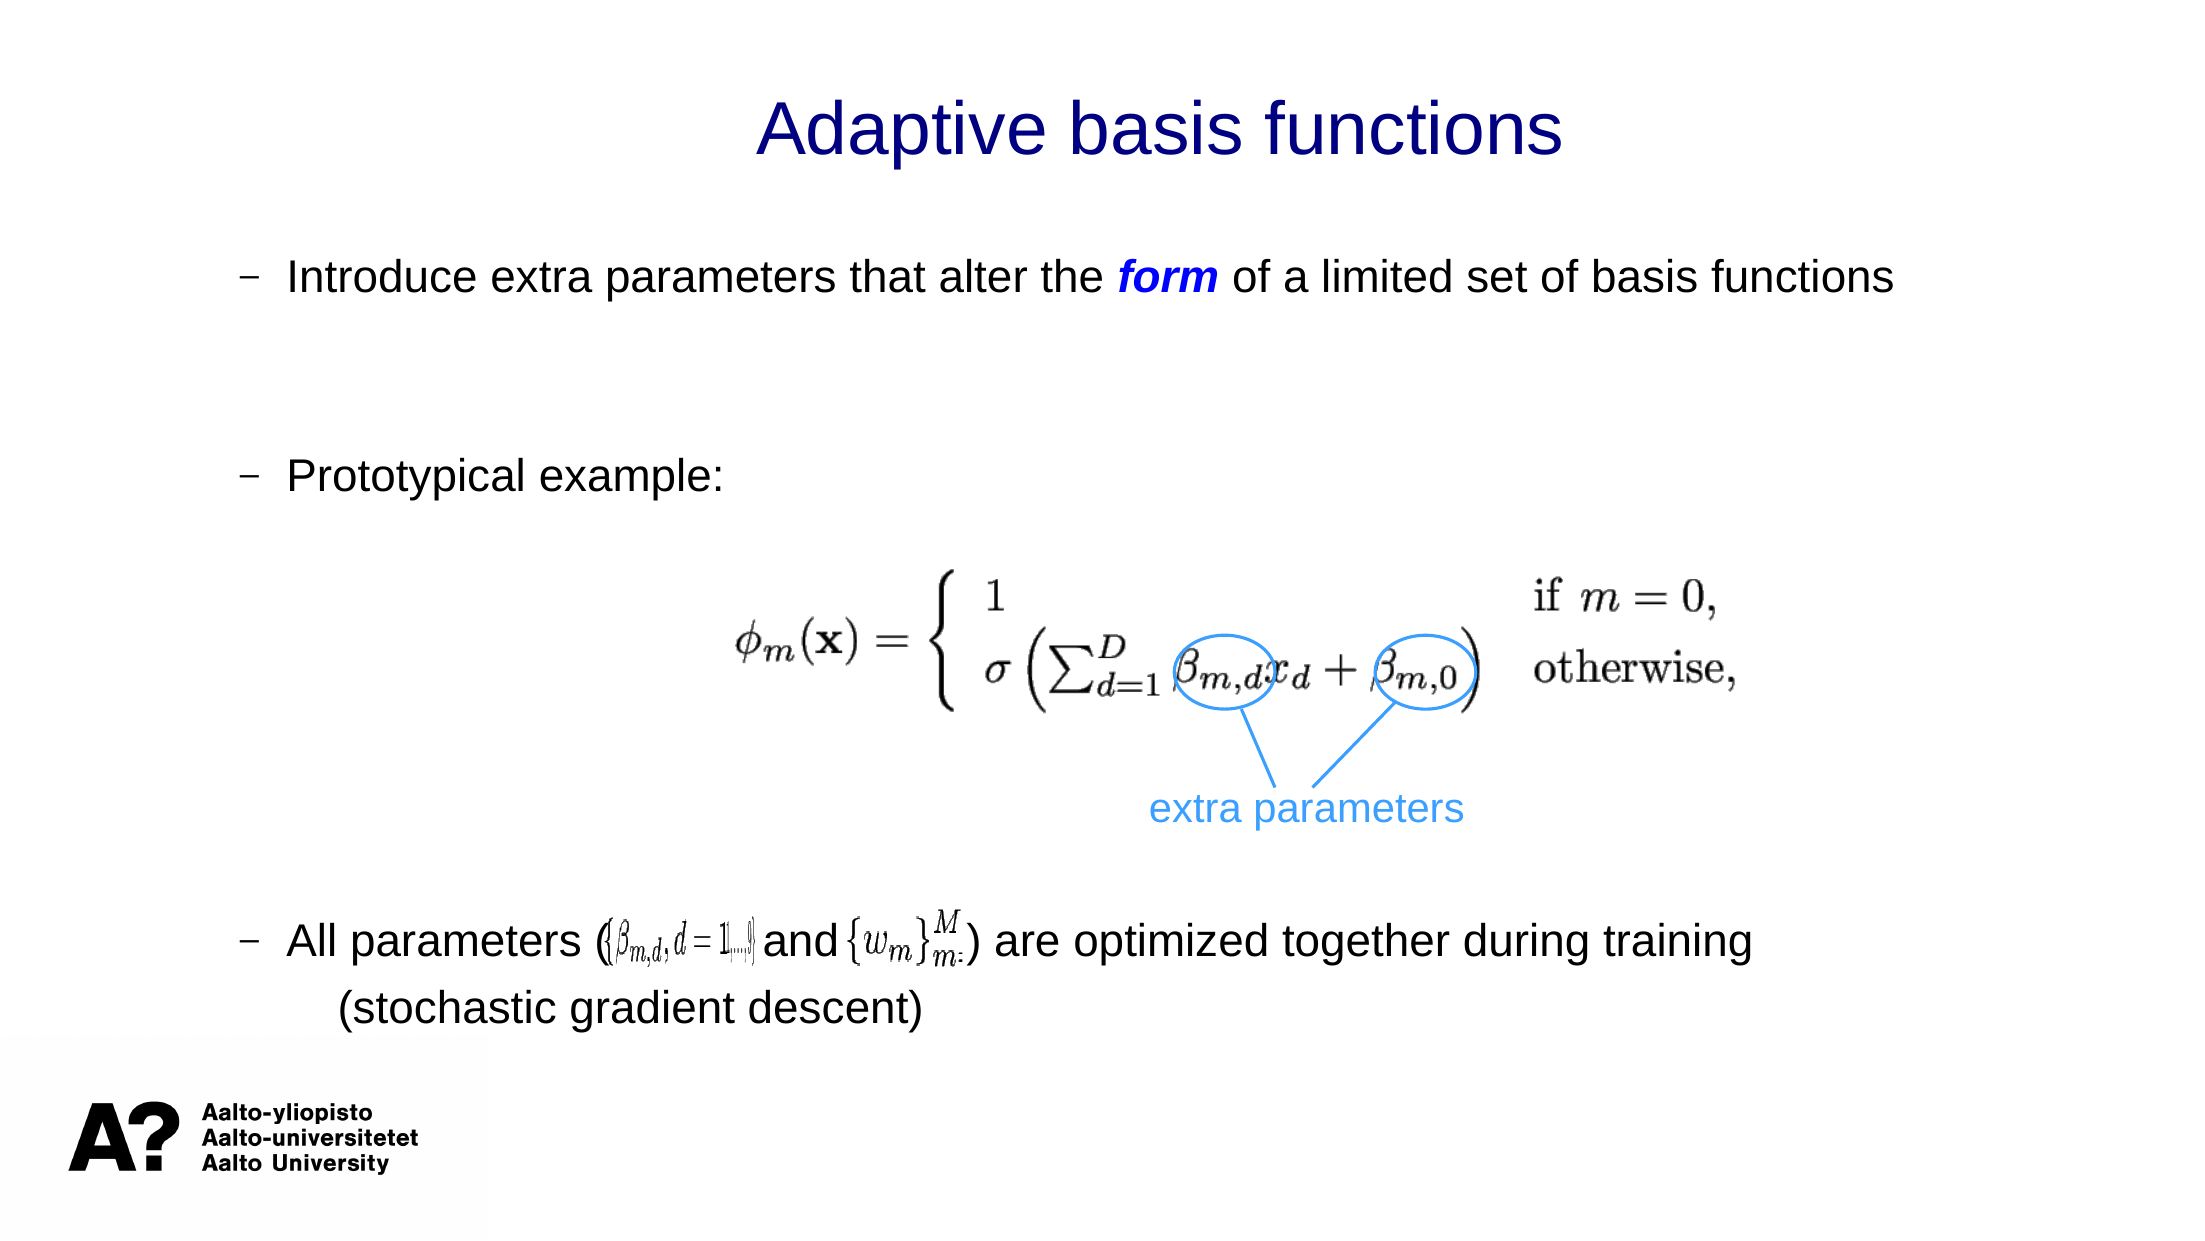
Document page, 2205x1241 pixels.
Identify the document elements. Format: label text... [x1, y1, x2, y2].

title Adaptive basis functions [504, 65, 1817, 179]
picture [599, 892, 757, 1007]
picture [727, 553, 1748, 752]
picture [0, 1035, 488, 1239]
picture [1377, 637, 1474, 707]
text_box extra parameters [1136, 780, 1478, 848]
picture [839, 894, 963, 1014]
picture [1176, 637, 1273, 707]
text_box Introduce extra parameters that alter the form of a limited set of basis functions Prototypical example: All parameters ( and ) are optimized together during training (stochastic gradient descent) [149, 238, 2063, 343]
